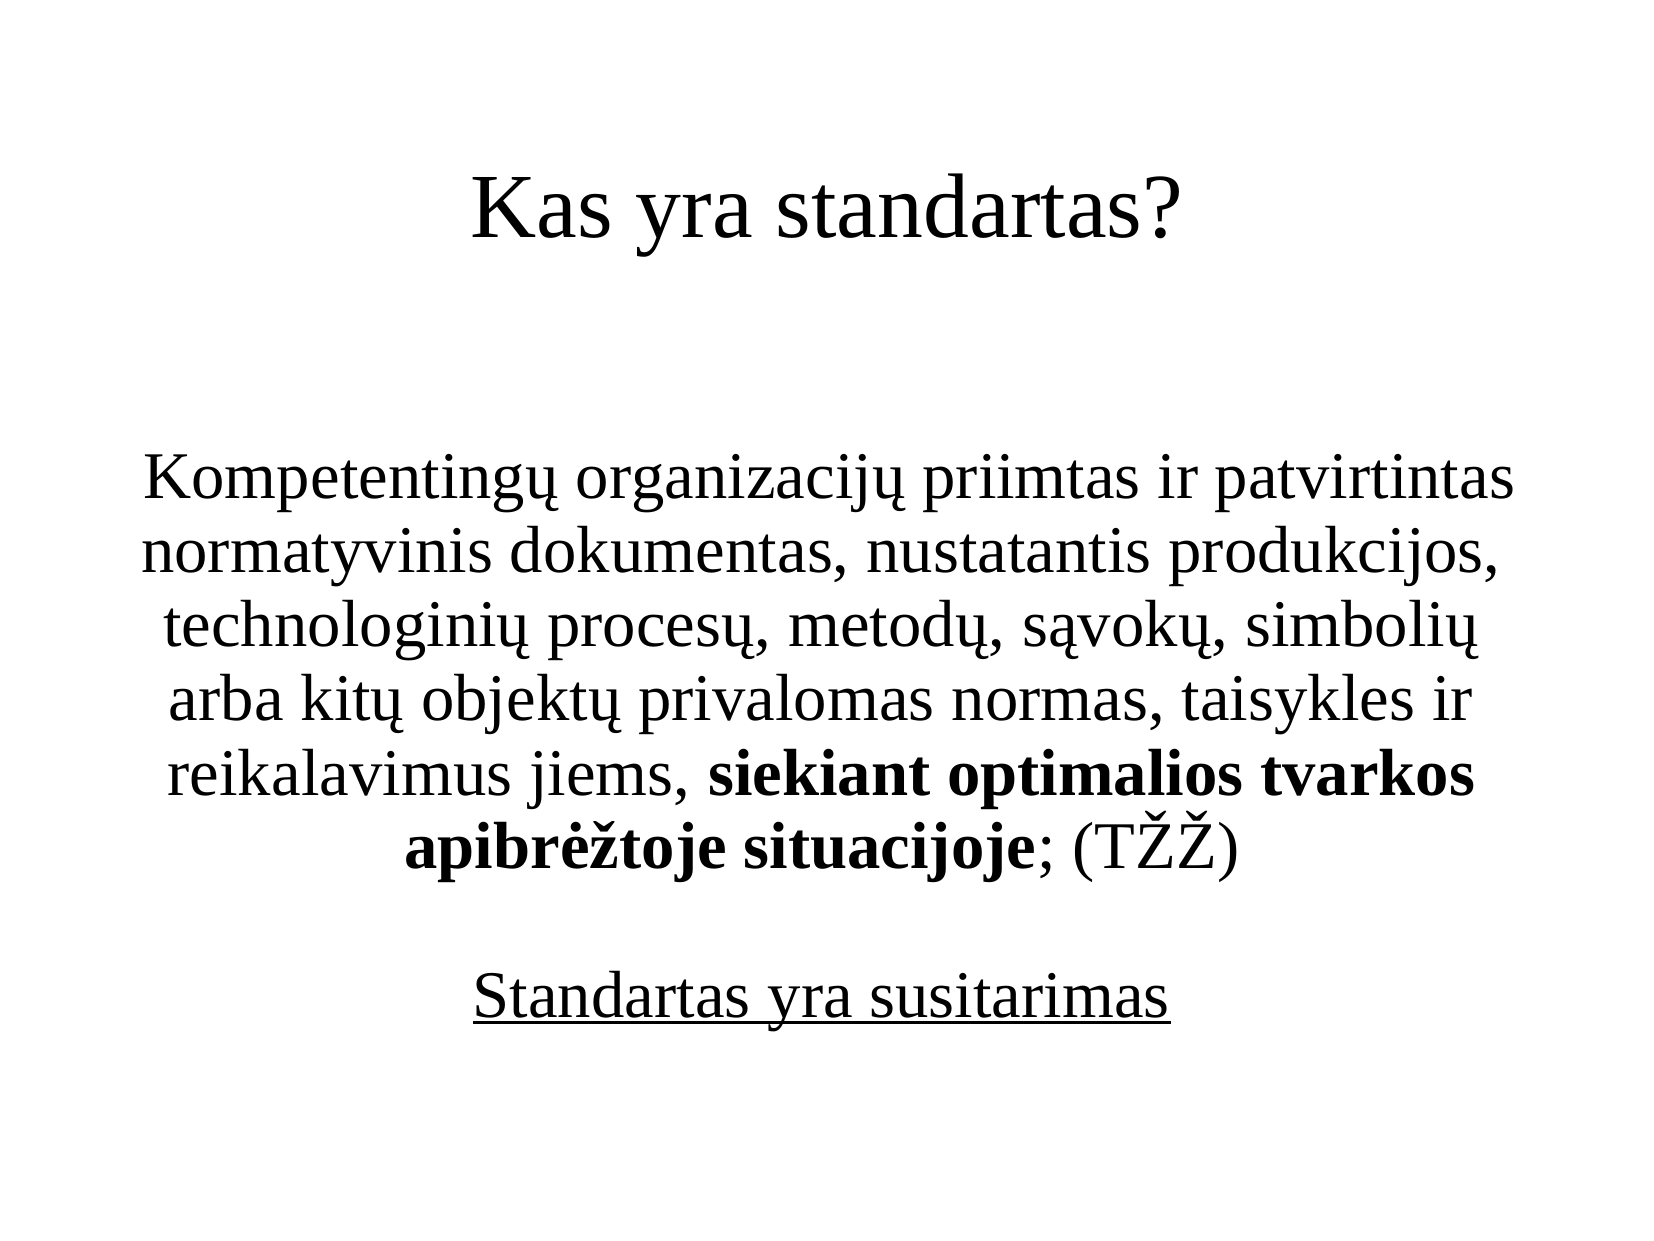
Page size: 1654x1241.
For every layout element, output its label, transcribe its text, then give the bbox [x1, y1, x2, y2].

subtitle Kompetentingų organizacijų priimtas ir patvirtintas normatyvinis dokumentas, nustatantis produkcijos, technologinių procesų, metodų, sąvokų, simbolių arba kitų objektų privalomas normas, taisykles ir reikalavimus jiems, siekiant optimalios tvarkos apibrėžtoje situacijoje; (TŽŽ) Standartas yra susitarimas [116, 344, 1529, 1127]
title Kas yra standartas? [121, 102, 1534, 311]
